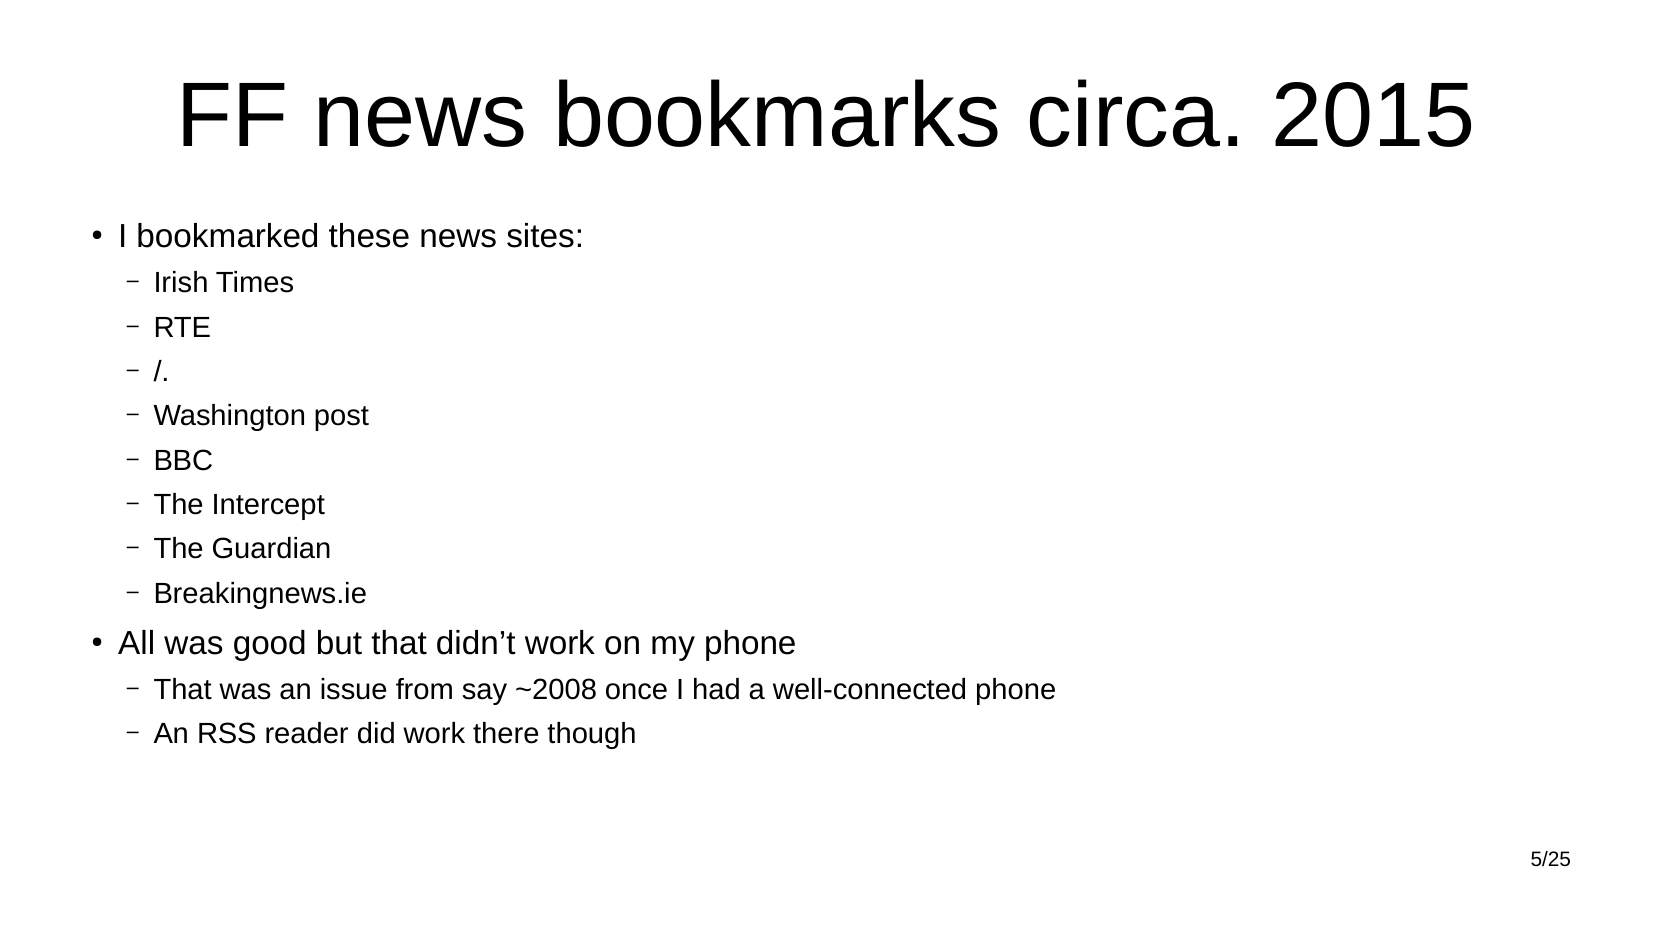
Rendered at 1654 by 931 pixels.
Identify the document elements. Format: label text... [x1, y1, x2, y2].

title FF news bookmarks circa. 2015 [82, 37, 1571, 193]
list I bookmarked these news sites: Irish Times RTE /. Washington post BBC The Intercept The Guardian Breakingnews.ie All was good but that didn’t work on my phone That was an issue from say ~2008 once I had a well-connected phone An RSS reader did work there though [82, 217, 1571, 758]
